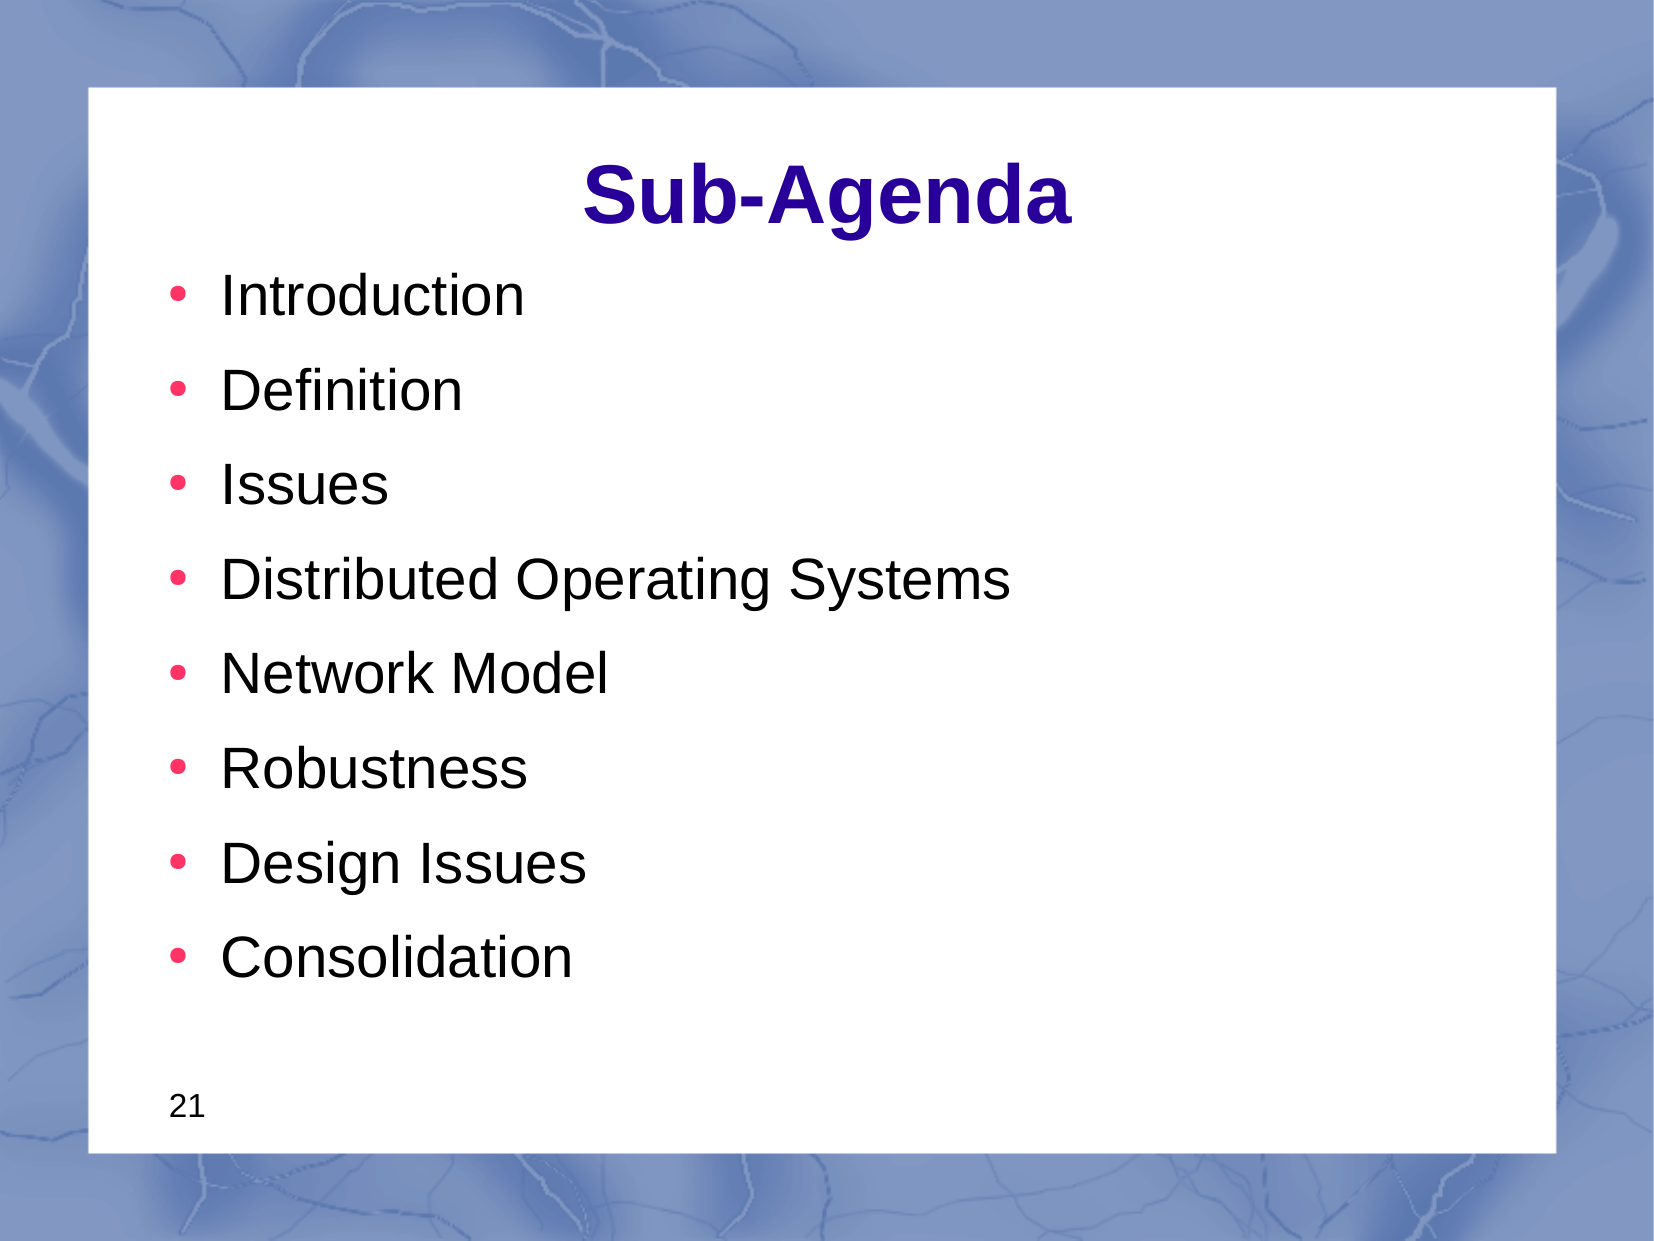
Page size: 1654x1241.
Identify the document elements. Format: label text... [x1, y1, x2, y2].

picture [0, 0, 1654, 1241]
title Sub-Agenda [118, 90, 1536, 298]
list Introduction Definition Issues Distributed Operating Systems Network Model Robustness Design Issues Consolidation [150, 263, 1509, 1051]
